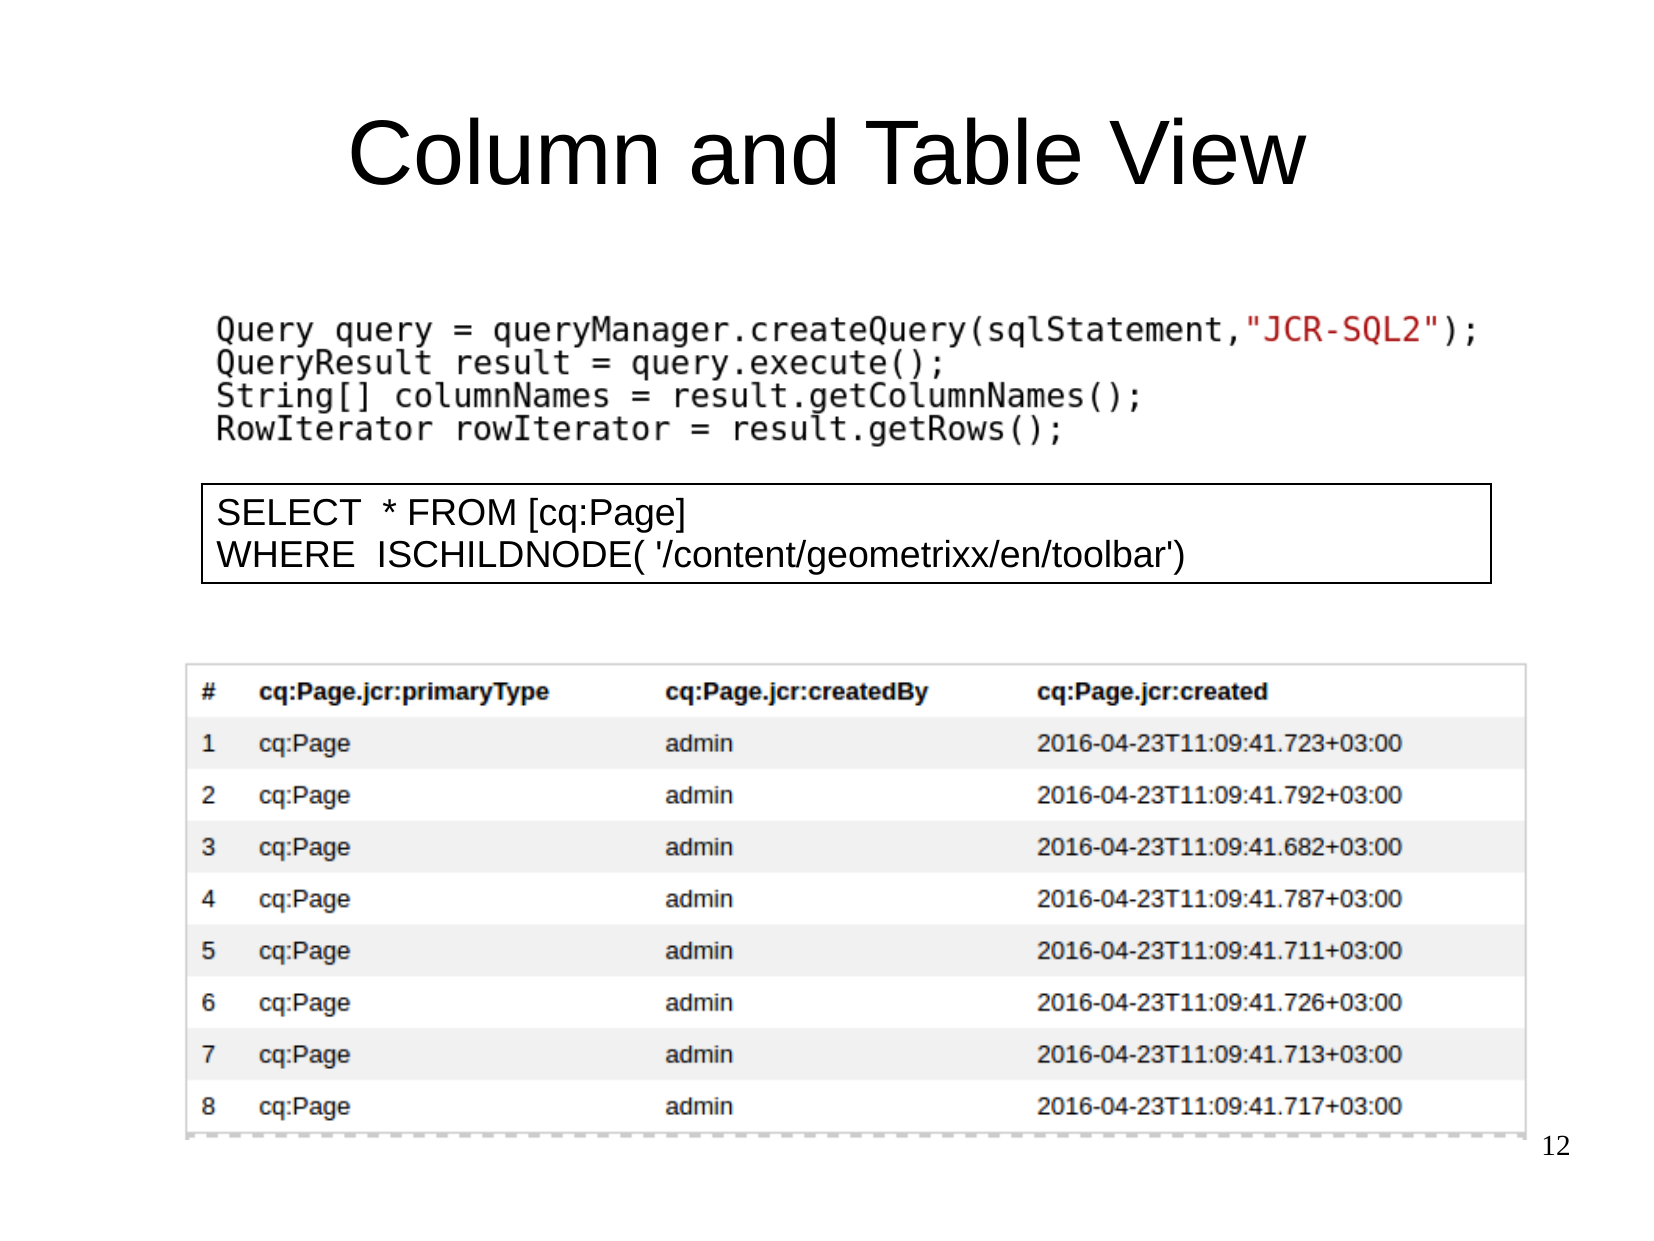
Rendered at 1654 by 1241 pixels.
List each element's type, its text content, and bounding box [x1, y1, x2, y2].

title Column and Table View [83, 49, 1572, 257]
picture [195, 299, 1505, 464]
picture [180, 656, 1531, 1140]
table_header SELECT * FROM [cq:Page] WHERE ISCHILDNODE( '/content/geometrixx/en/toolbar') [203, 485, 1490, 582]
